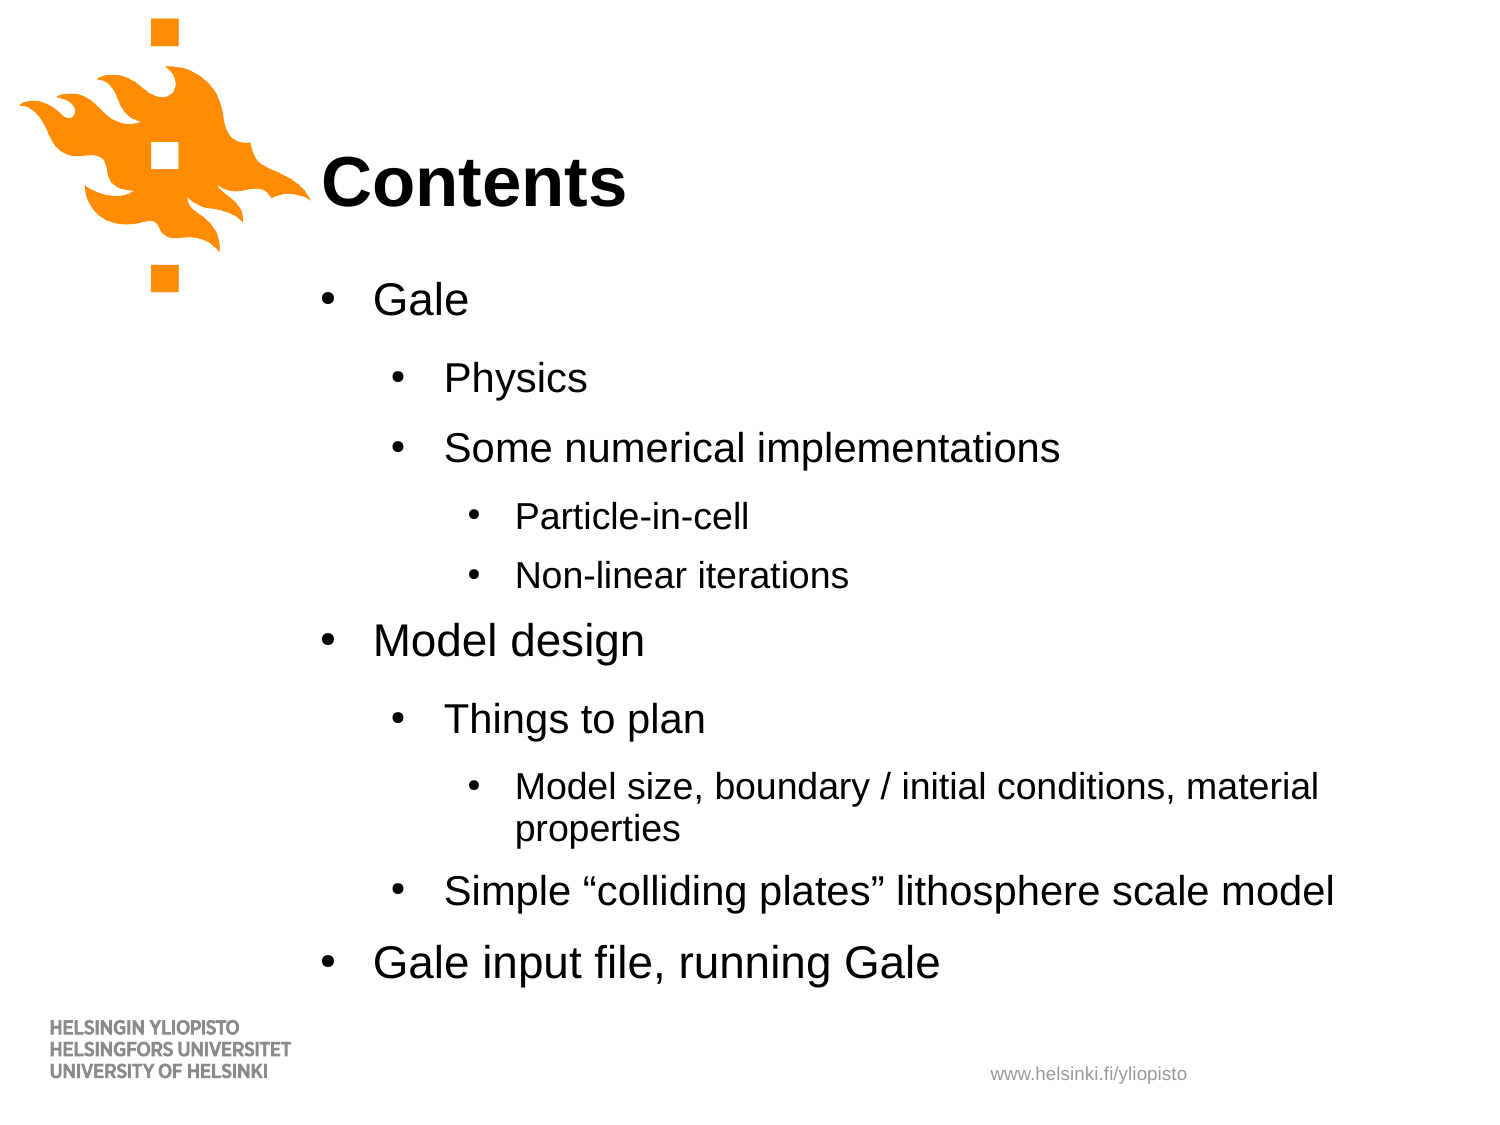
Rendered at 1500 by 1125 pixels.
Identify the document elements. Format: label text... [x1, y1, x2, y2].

picture [32, 1001, 309, 1096]
picture [0, 0, 337, 318]
title Contents [321, 87, 1447, 276]
list Gale Physics Some numerical implementations Particle-in-cell Non-linear iterations Model design Things to plan Model size, boundary / initial conditions, material properties Simple “colliding plates” lithosphere scale model Gale input file, running Gale [302, 274, 1428, 991]
